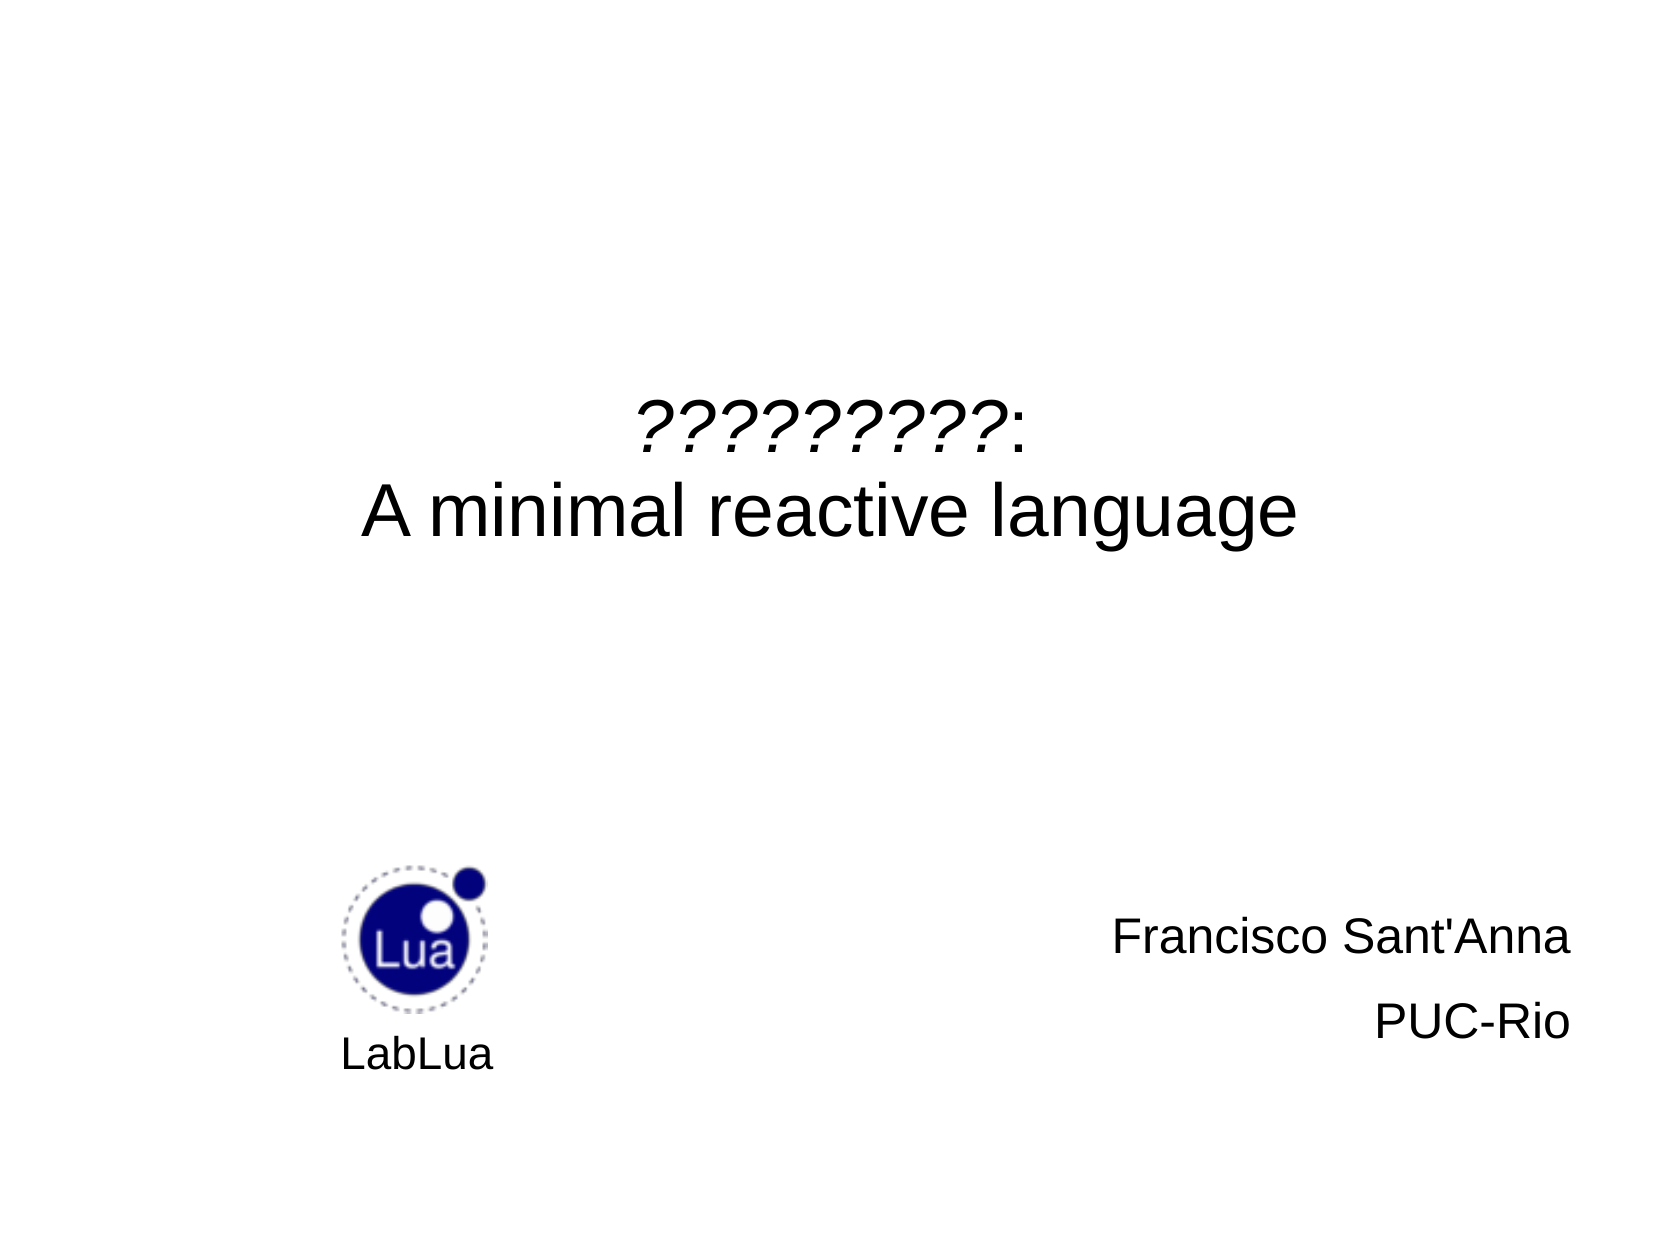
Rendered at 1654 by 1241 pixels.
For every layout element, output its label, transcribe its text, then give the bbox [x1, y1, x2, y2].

list Francisco Sant'Anna PUC-Rio [82, 907, 1571, 1080]
picture [340, 864, 488, 1014]
text_box LabLua [325, 1020, 514, 1087]
title ?????????: A minimal reactive language [86, 187, 1576, 751]
